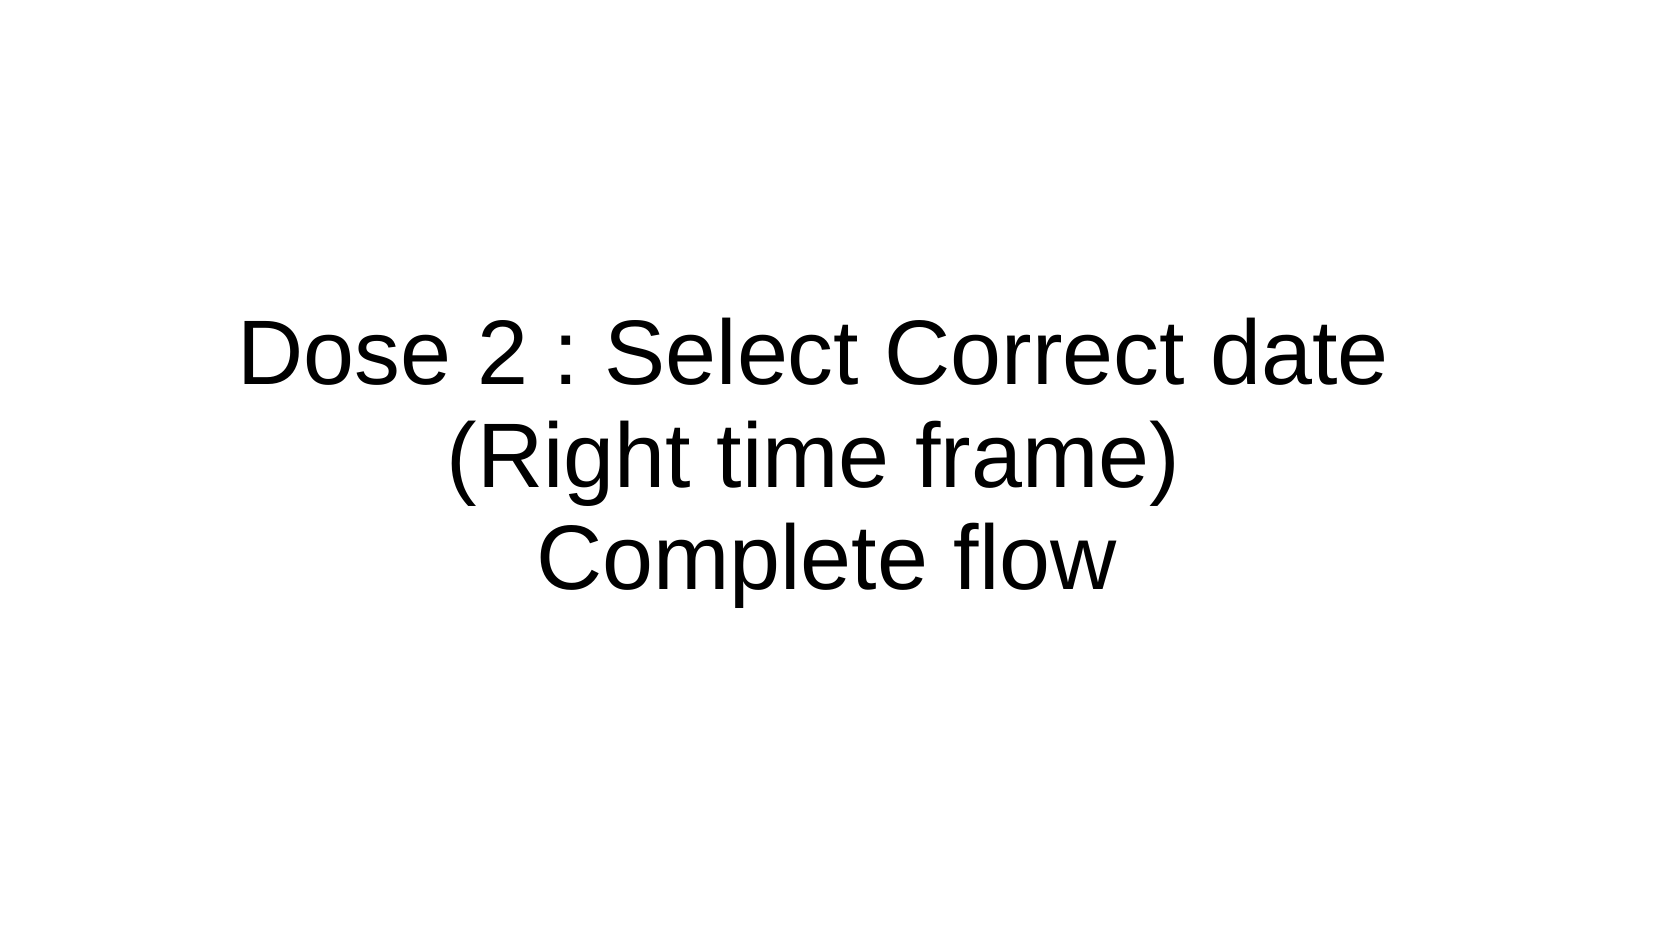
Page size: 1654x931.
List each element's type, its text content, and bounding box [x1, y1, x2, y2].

title Dose 2 : Select Correct date (Right time frame) Complete flow [82, 37, 1571, 875]
